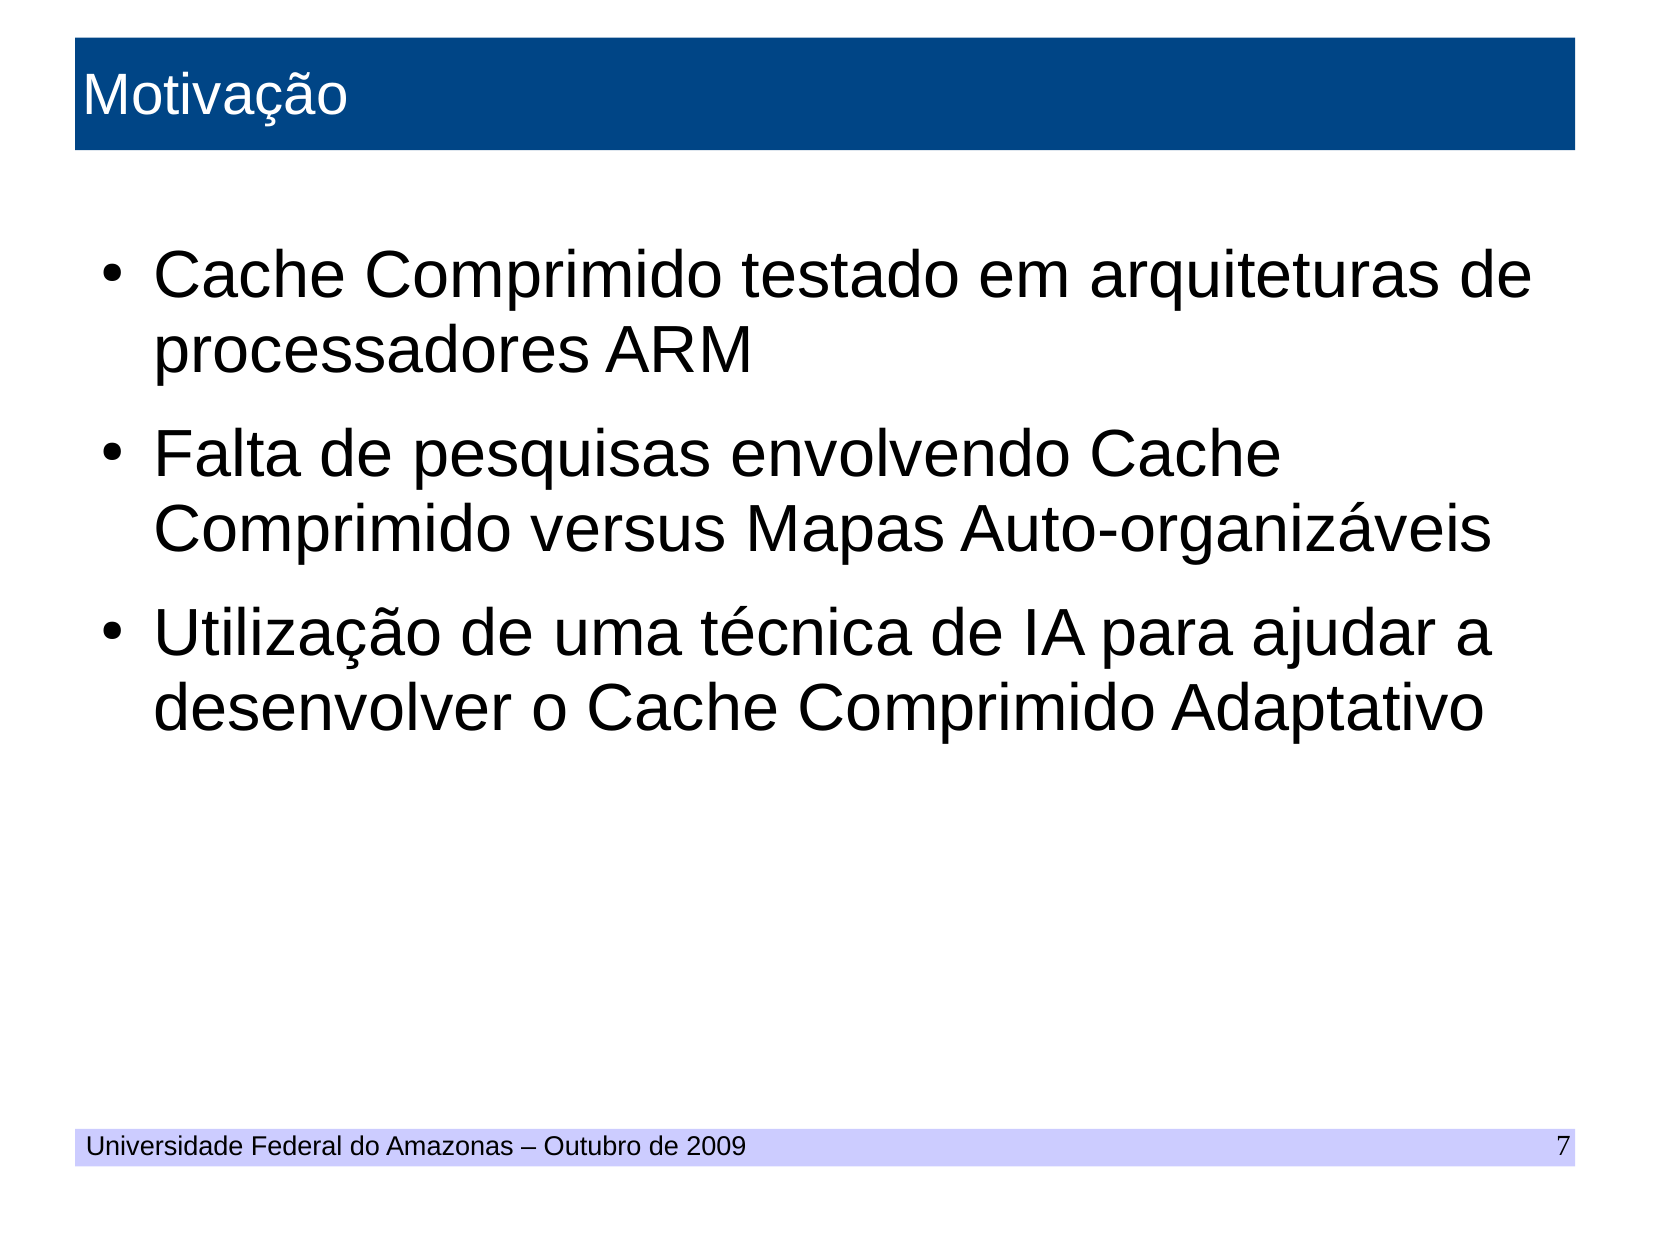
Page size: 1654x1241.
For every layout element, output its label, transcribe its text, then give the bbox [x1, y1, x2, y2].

list Cache Comprimido testado em arquiteturas de processadores ARM Falta de pesquisas envolvendo Cache Comprimido versus Mapas Auto-organizáveis Utilização de uma técnica de IA para ajudar a desenvolver o Cache Comprimido Adaptativo [82, 237, 1571, 1056]
title Motivação [82, 43, 1571, 145]
